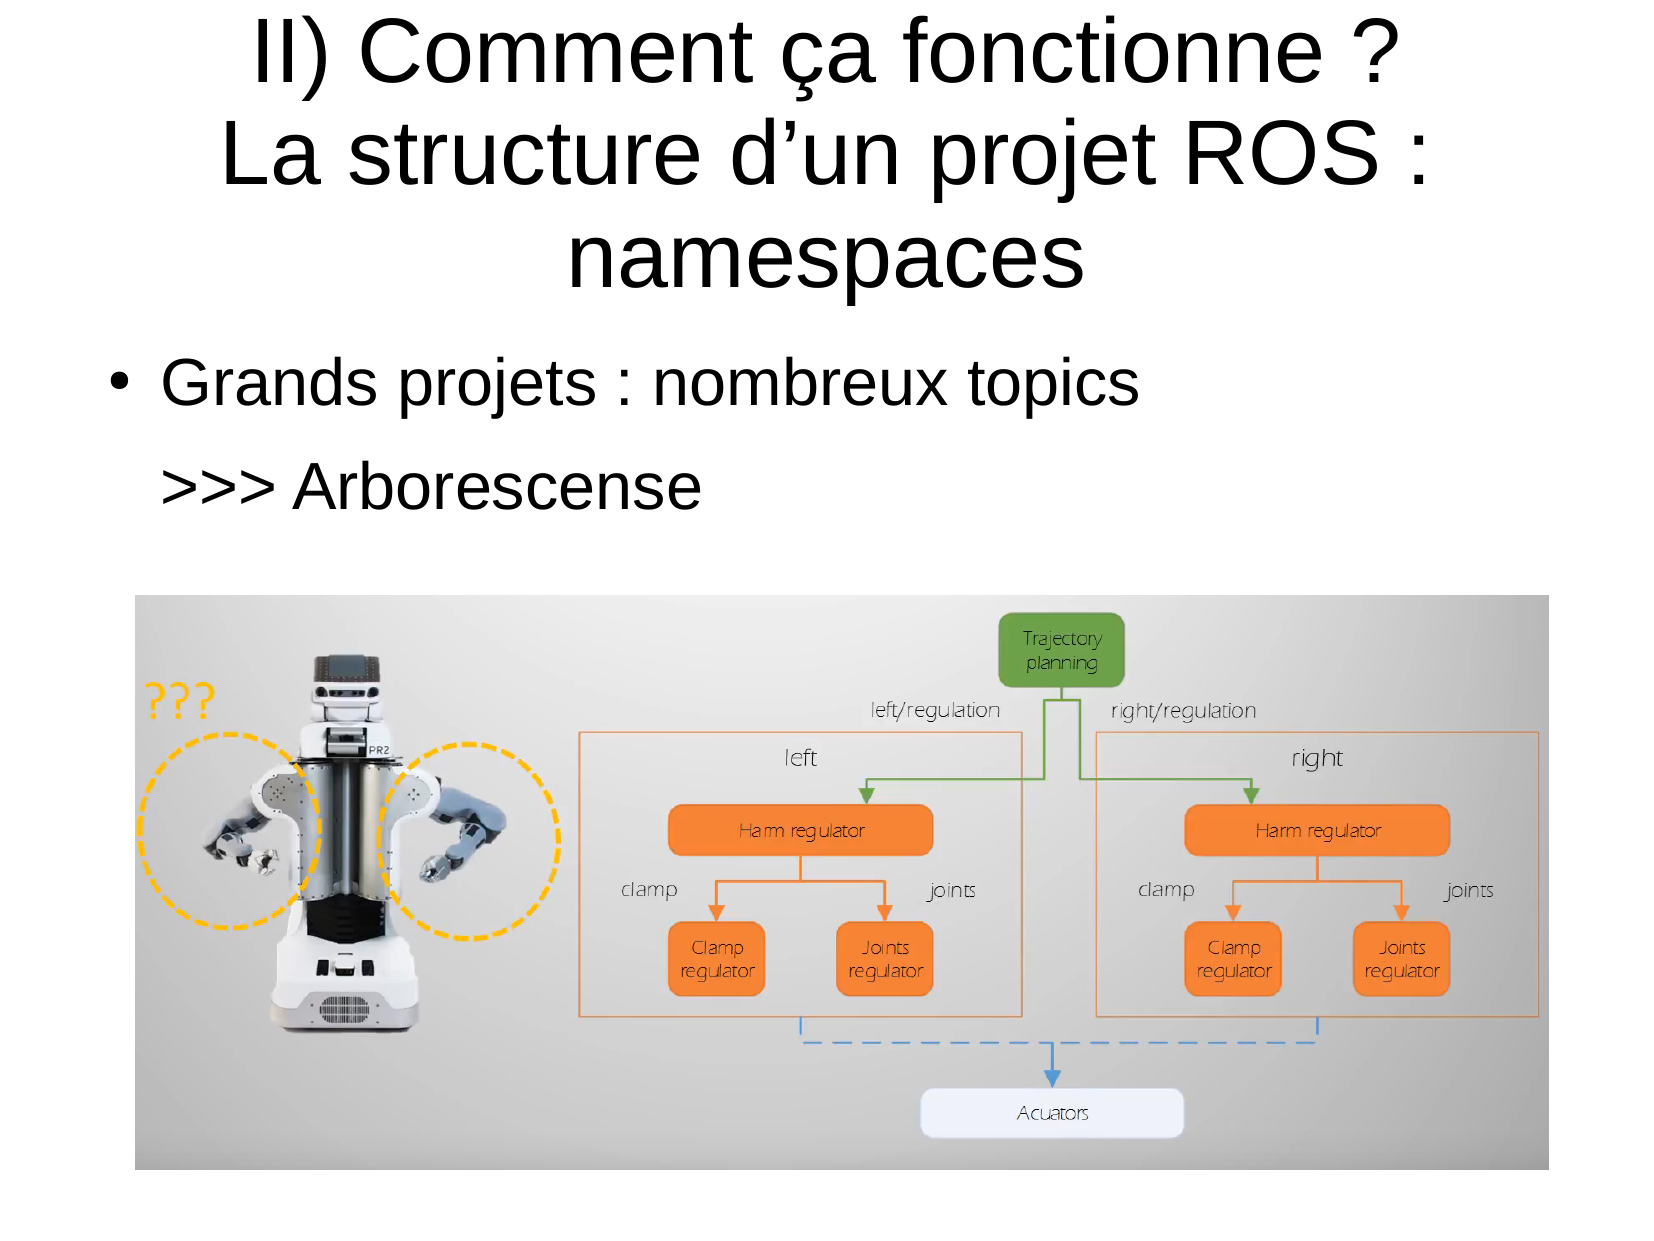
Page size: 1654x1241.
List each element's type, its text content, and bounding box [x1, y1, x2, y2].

picture [135, 595, 1549, 1171]
list Grands projets : nombreux topics >>> Arborescense [90, 345, 1579, 1065]
title II) Comment ça fonctionne ? La structure d’un projet ROS : namespaces [82, 0, 1571, 307]
